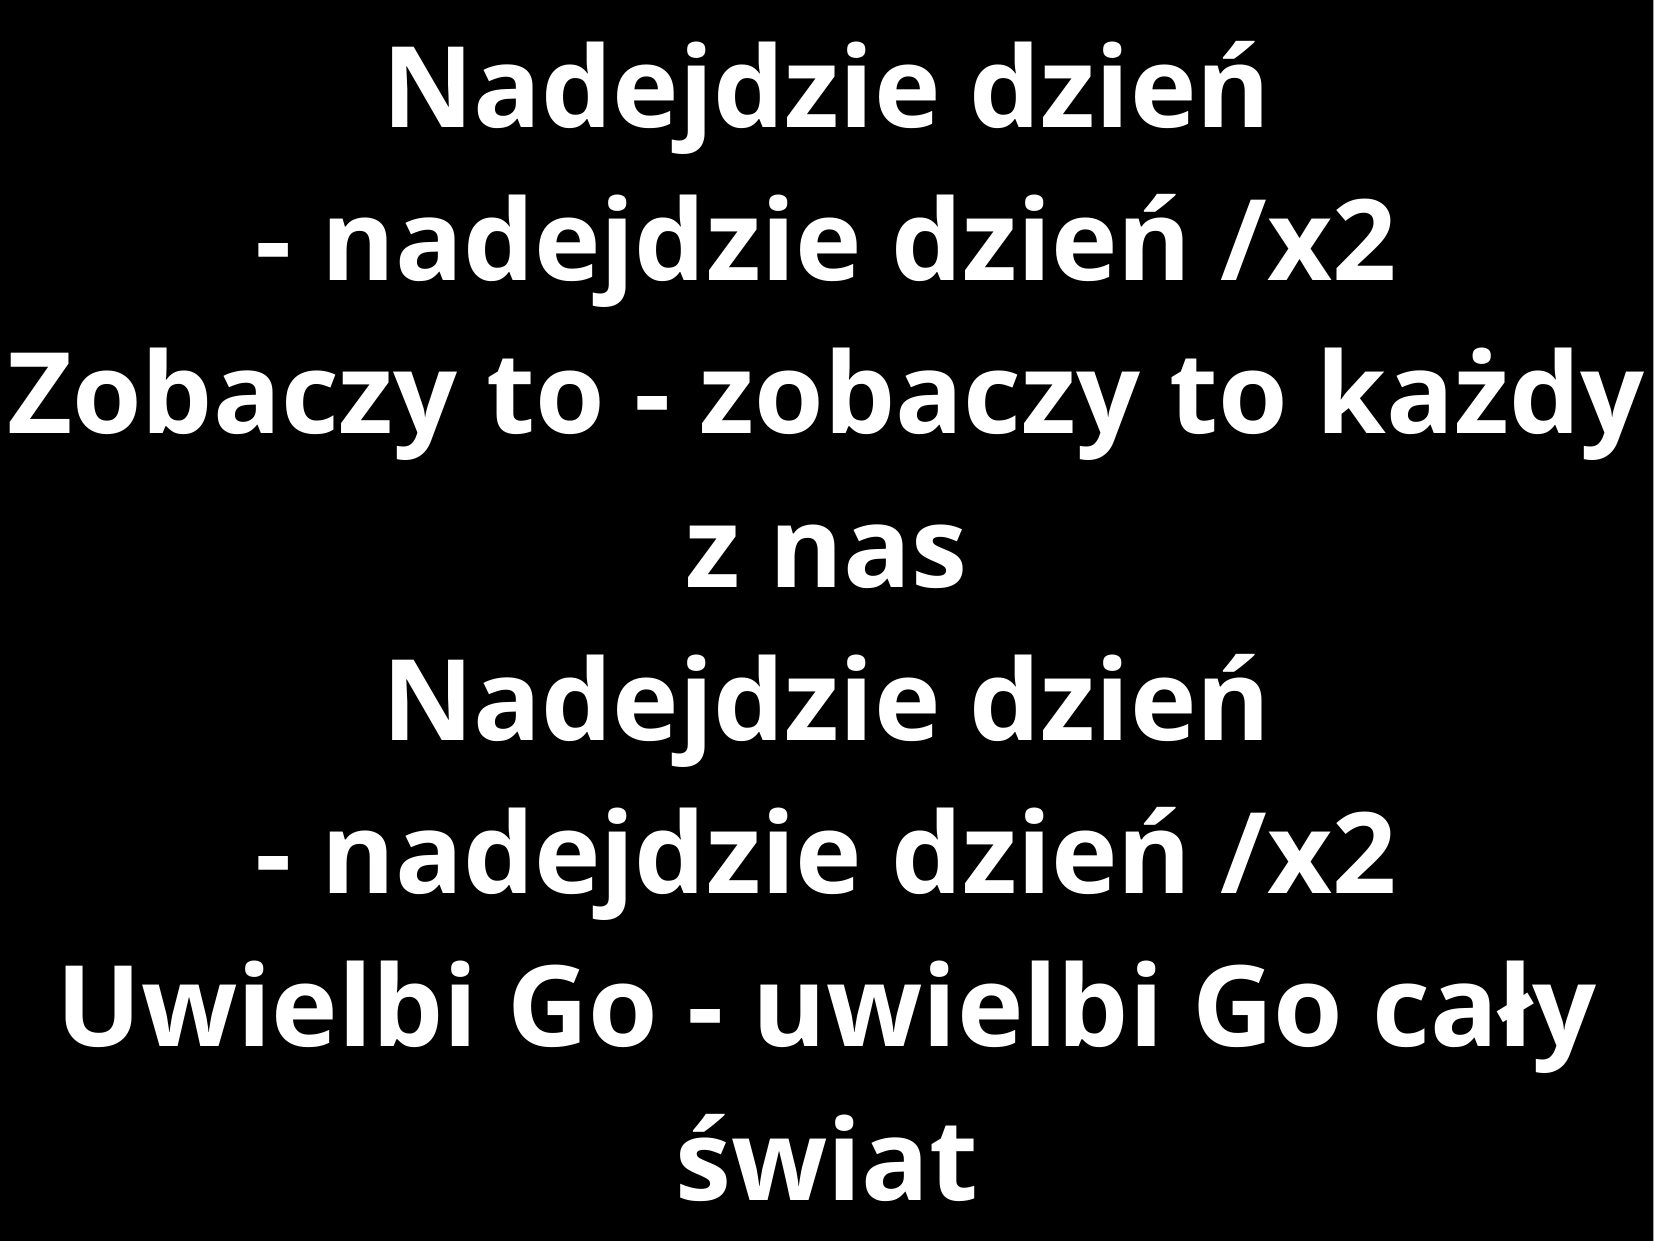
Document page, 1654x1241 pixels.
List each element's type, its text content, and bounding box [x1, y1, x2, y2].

title Nadejdzie dzień - nadejdzie dzień /x2 Zobaczy to - zobaczy to każdy z nas Nadejdzie dzień - nadejdzie dzień /x2 Uwielbi Go - uwielbi Go cały świat [0, 0, 1654, 1241]
